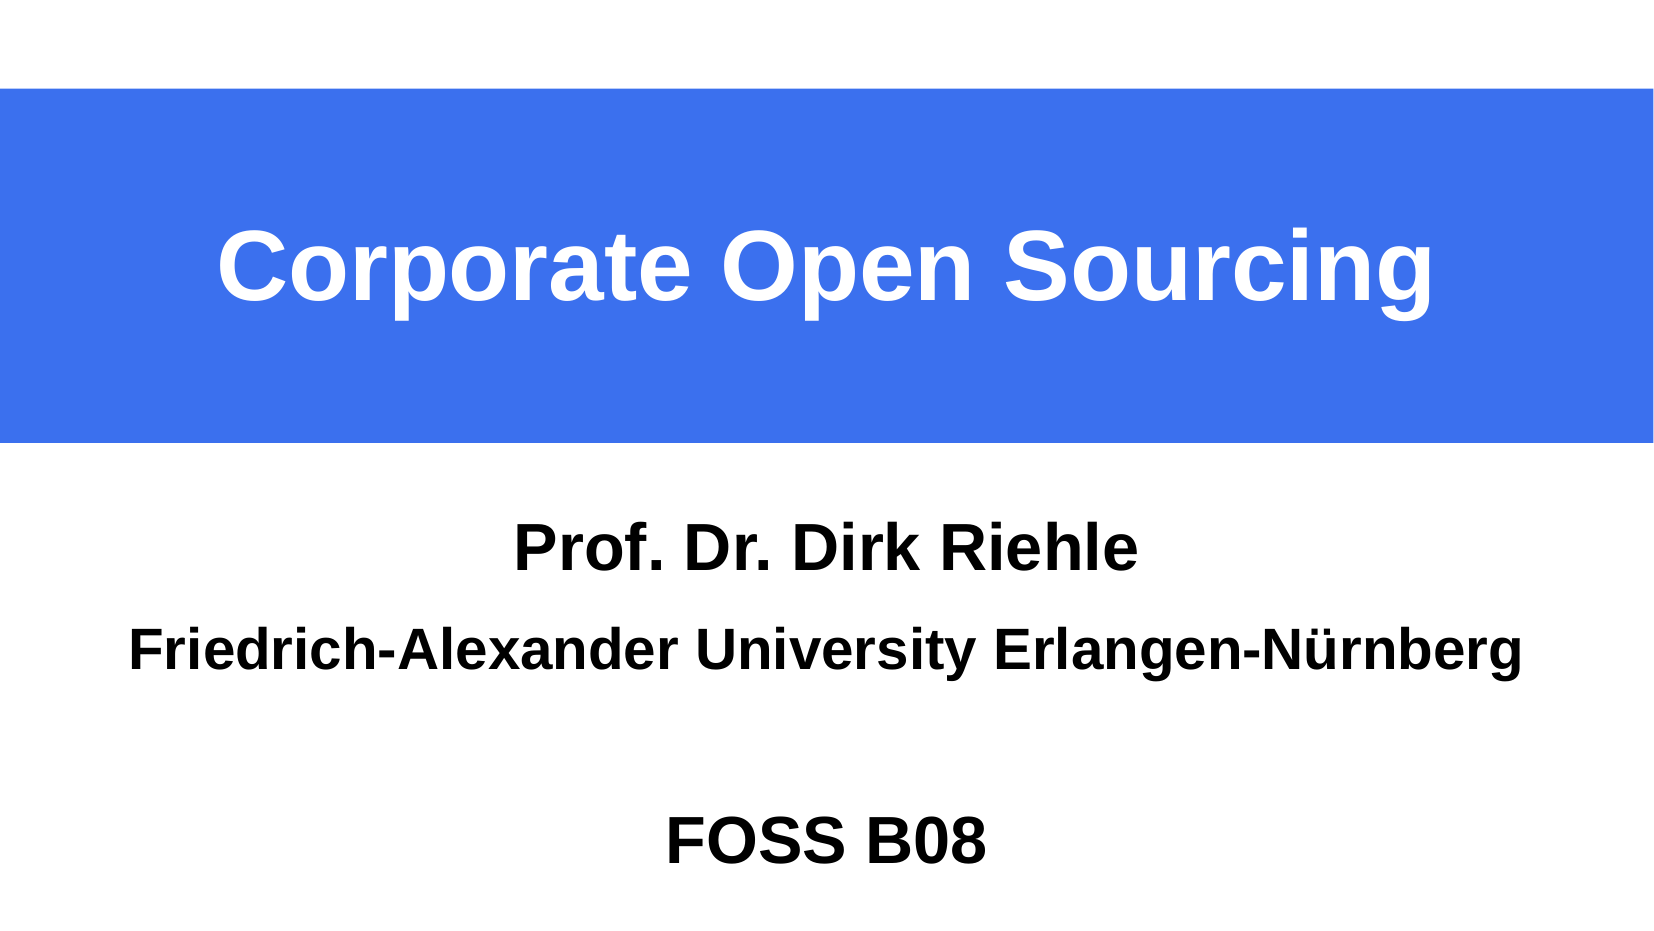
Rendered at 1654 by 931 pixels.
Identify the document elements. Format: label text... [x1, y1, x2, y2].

subtitle Prof. Dr. Dirk Riehle Friedrich-Alexander University Erlangen-Nürnberg FOSS B08 [29, 472, 1625, 886]
title Corporate Open Sourcing [0, 88, 1654, 443]
